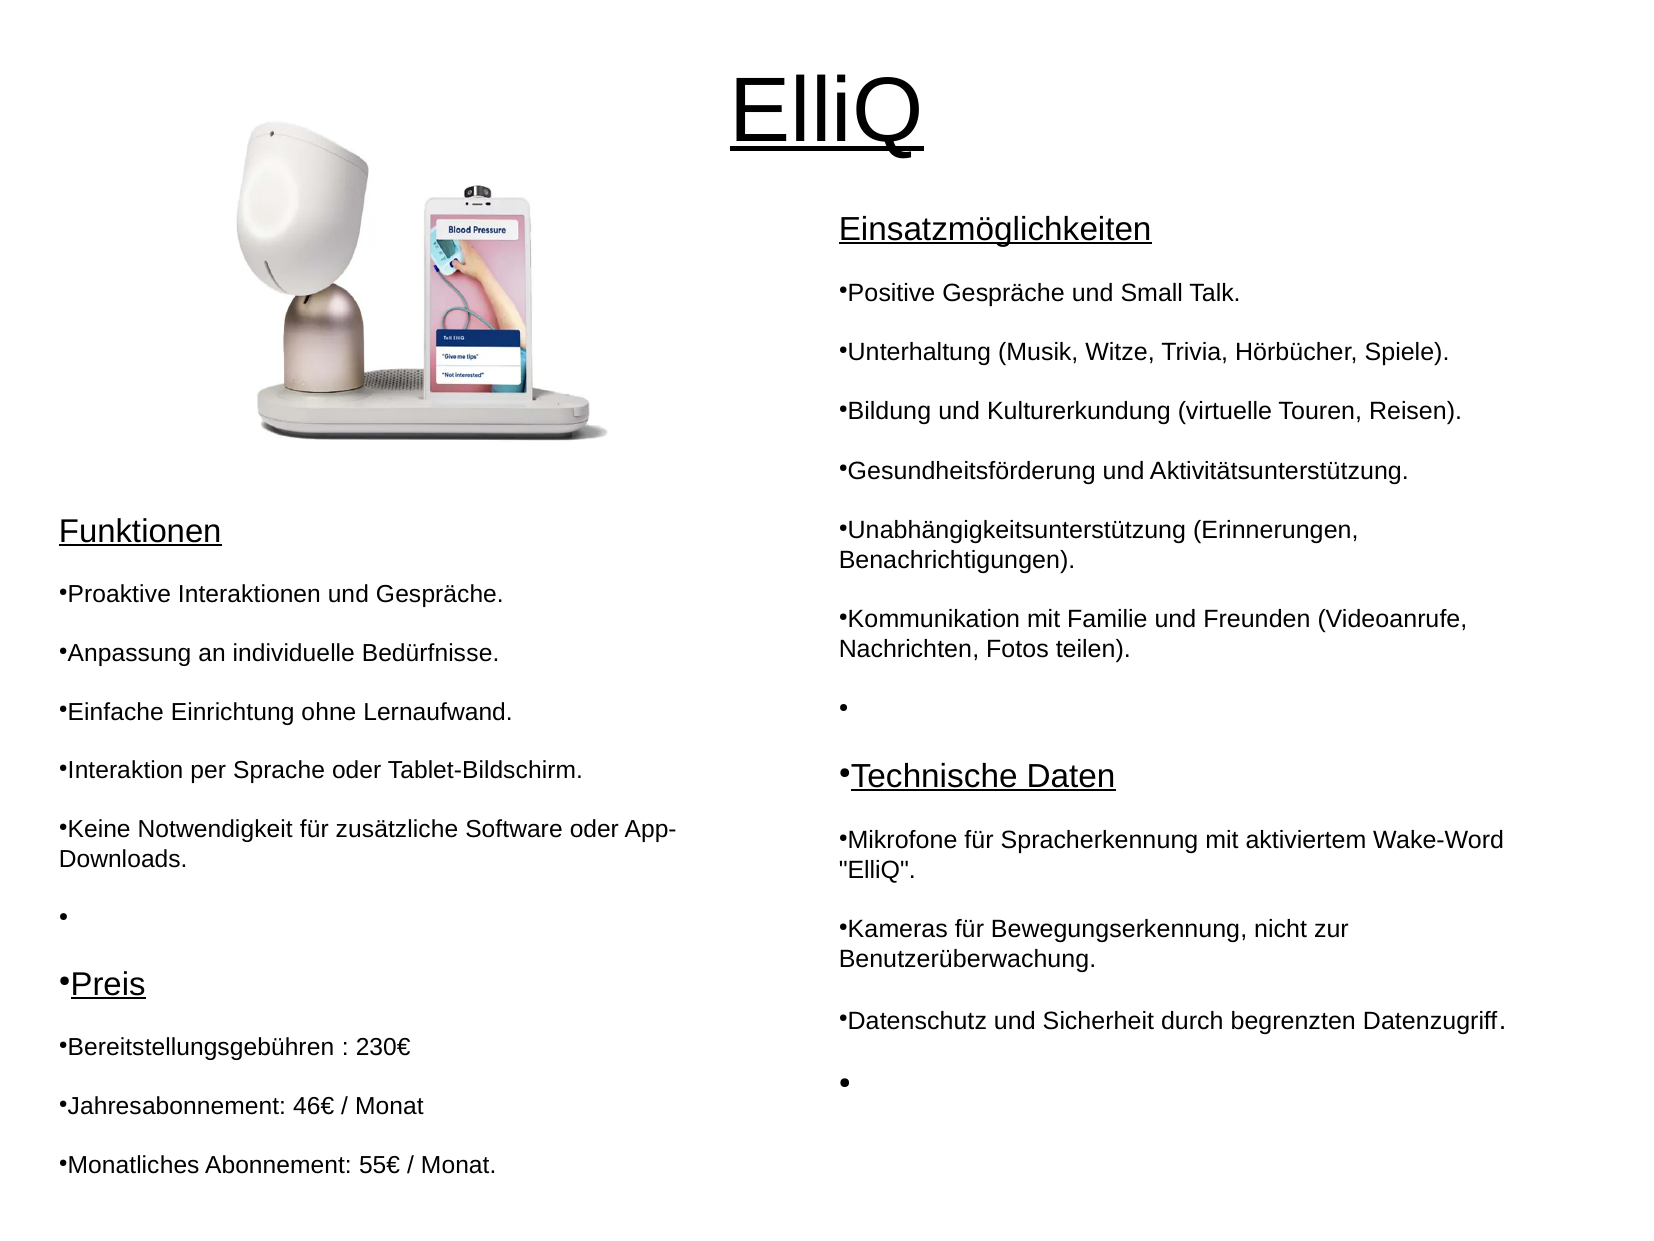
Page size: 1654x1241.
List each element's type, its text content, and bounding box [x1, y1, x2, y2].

title ElliQ [82, 49, 1571, 257]
picture [159, 93, 662, 484]
list Einsatzmöglichkeiten Positive Gespräche und Small Talk. Unterhaltung (Musik, Witze, Trivia, Hörbücher, Spiele). Bildung und Kulturerkundung (virtuelle Touren, Reisen). Gesundheitsförderung und Aktivitätsunterstützung. Unabhängigkeitsunterstützung (Erinnerungen, Benachrichtigungen). Kommunikation mit Familie und Freunden (Videoanrufe, Nachrichten, Fotos teilen). Technische Daten Mikrofone für Spracherkennung mit aktiviertem Wake-Word "ElliQ". Kameras für Bewegungserkennung, nicht zur Benutzerüberwachung. Datenschutz und Sicherheit durch begrenzten Datenzugriff. [838, 206, 1565, 1156]
list Funktionen Proaktive Interaktionen und Gespräche. Anpassung an individuelle Bedürfnisse. Einfache Einrichtung ohne Lernaufwand. Interaktion per Sprache oder Tablet-Bildschirm. Keine Notwendigkeit für zusätzliche Software oder App-Downloads. Preis Bereitstellungsgebühren : 230€ Jahresabonnement: 46€ / Monat Monatliches Abonnement: 55€ / Monat. [59, 509, 786, 1182]
